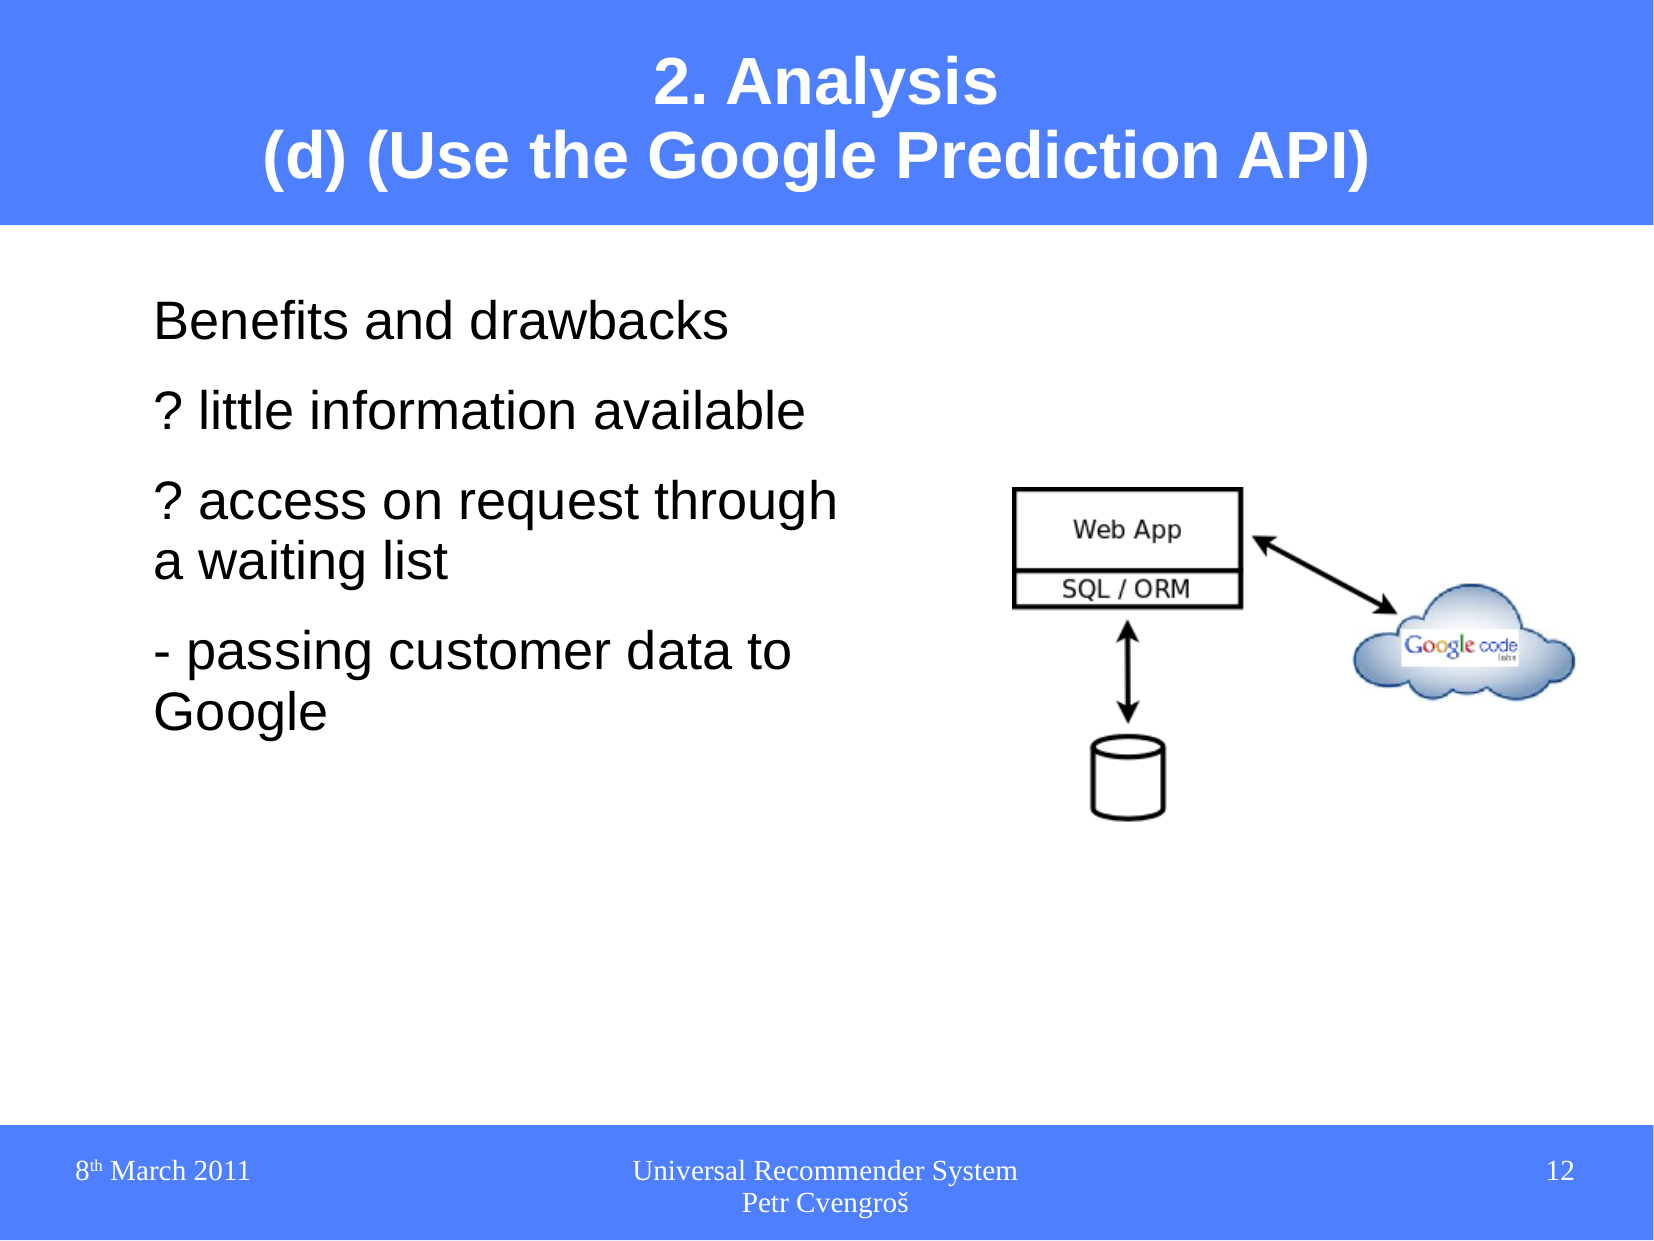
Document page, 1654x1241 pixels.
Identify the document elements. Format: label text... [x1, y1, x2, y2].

list Benefits and drawbacks ? little information available ? access on request through a waiting list - passing customer data to Google [82, 290, 1571, 1094]
picture [1012, 487, 1580, 847]
title 2. Analysis (d) (Use the Google Prediction API) [82, 32, 1571, 205]
